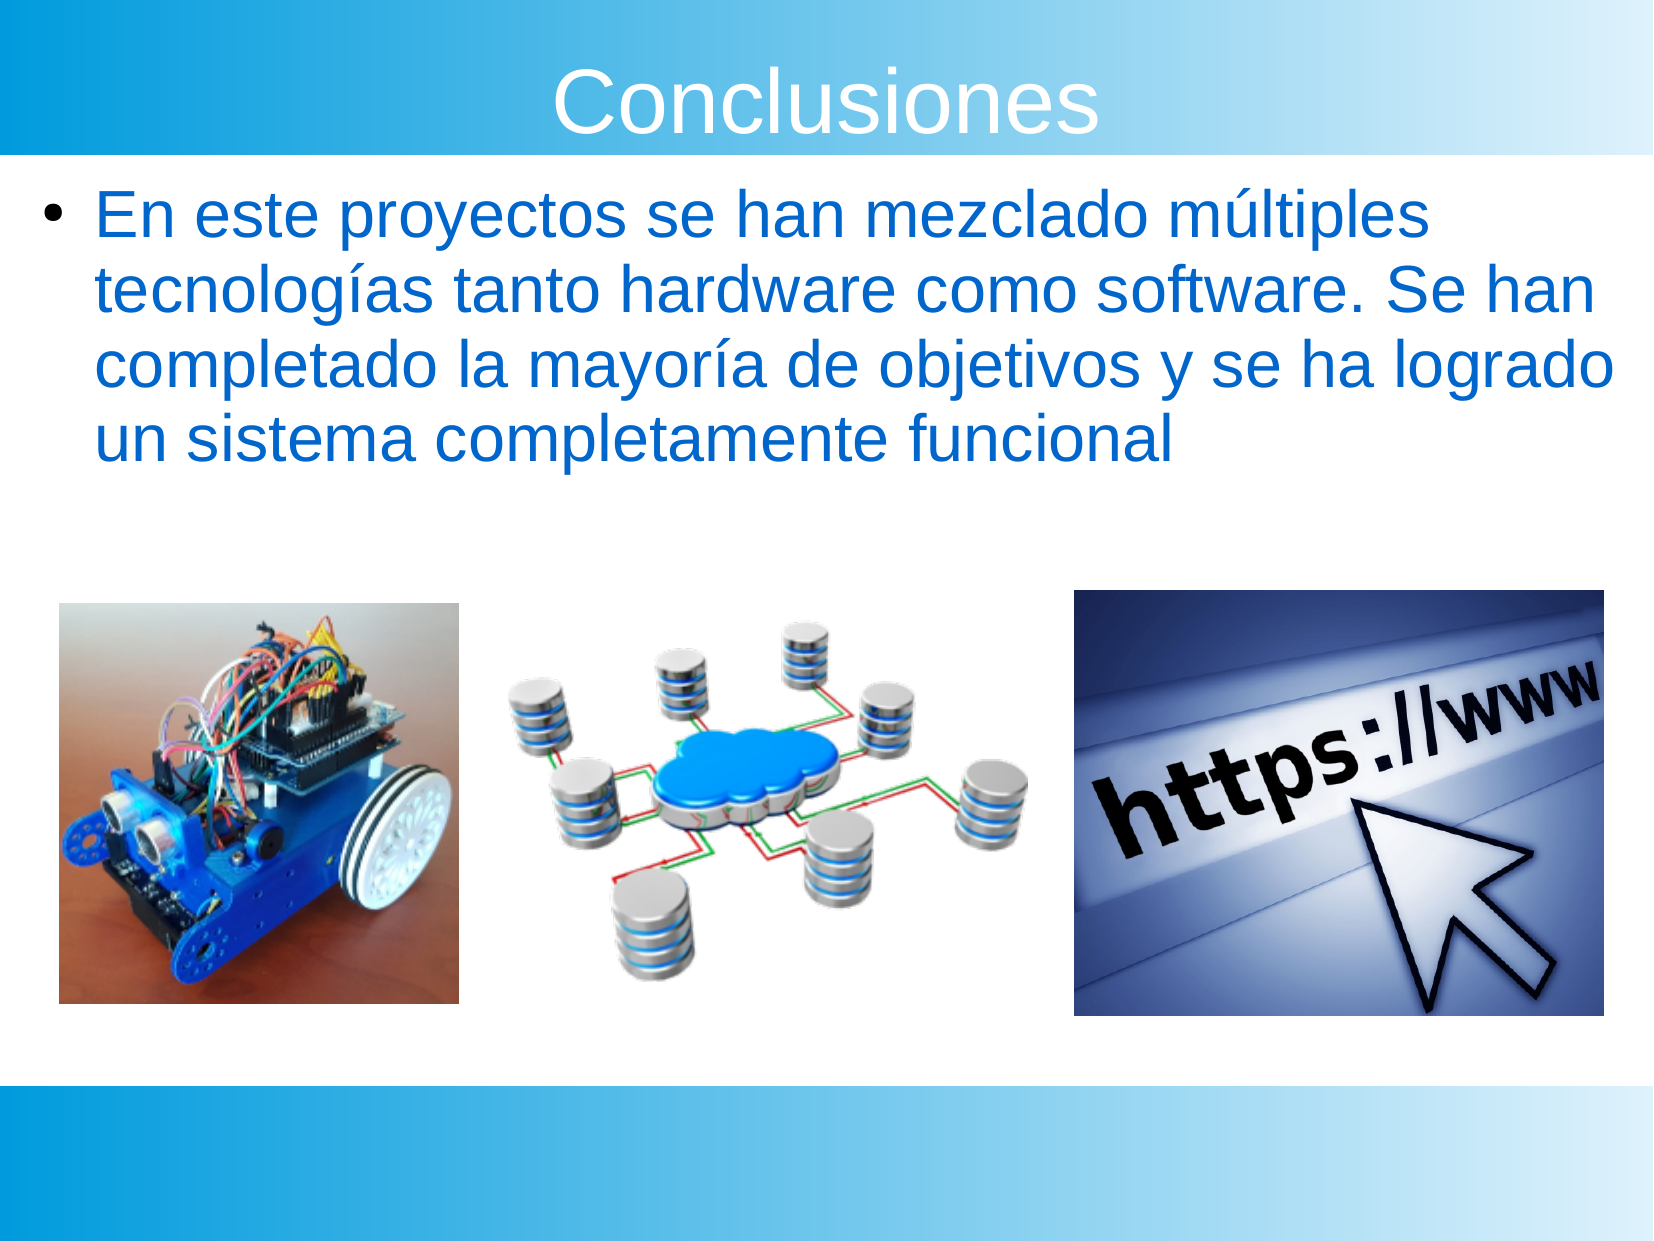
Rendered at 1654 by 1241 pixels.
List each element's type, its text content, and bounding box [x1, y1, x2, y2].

picture [59, 603, 459, 1004]
picture [1074, 590, 1604, 1016]
title Conclusiones [82, 49, 1571, 155]
picture [508, 602, 1028, 1004]
list En este proyectos se han mezclado múltiples tecnologías tanto hardware como software. Se han completado la mayoría de objetivos y se ha logrado un sistema completamente funcional [23, 177, 1630, 1062]
